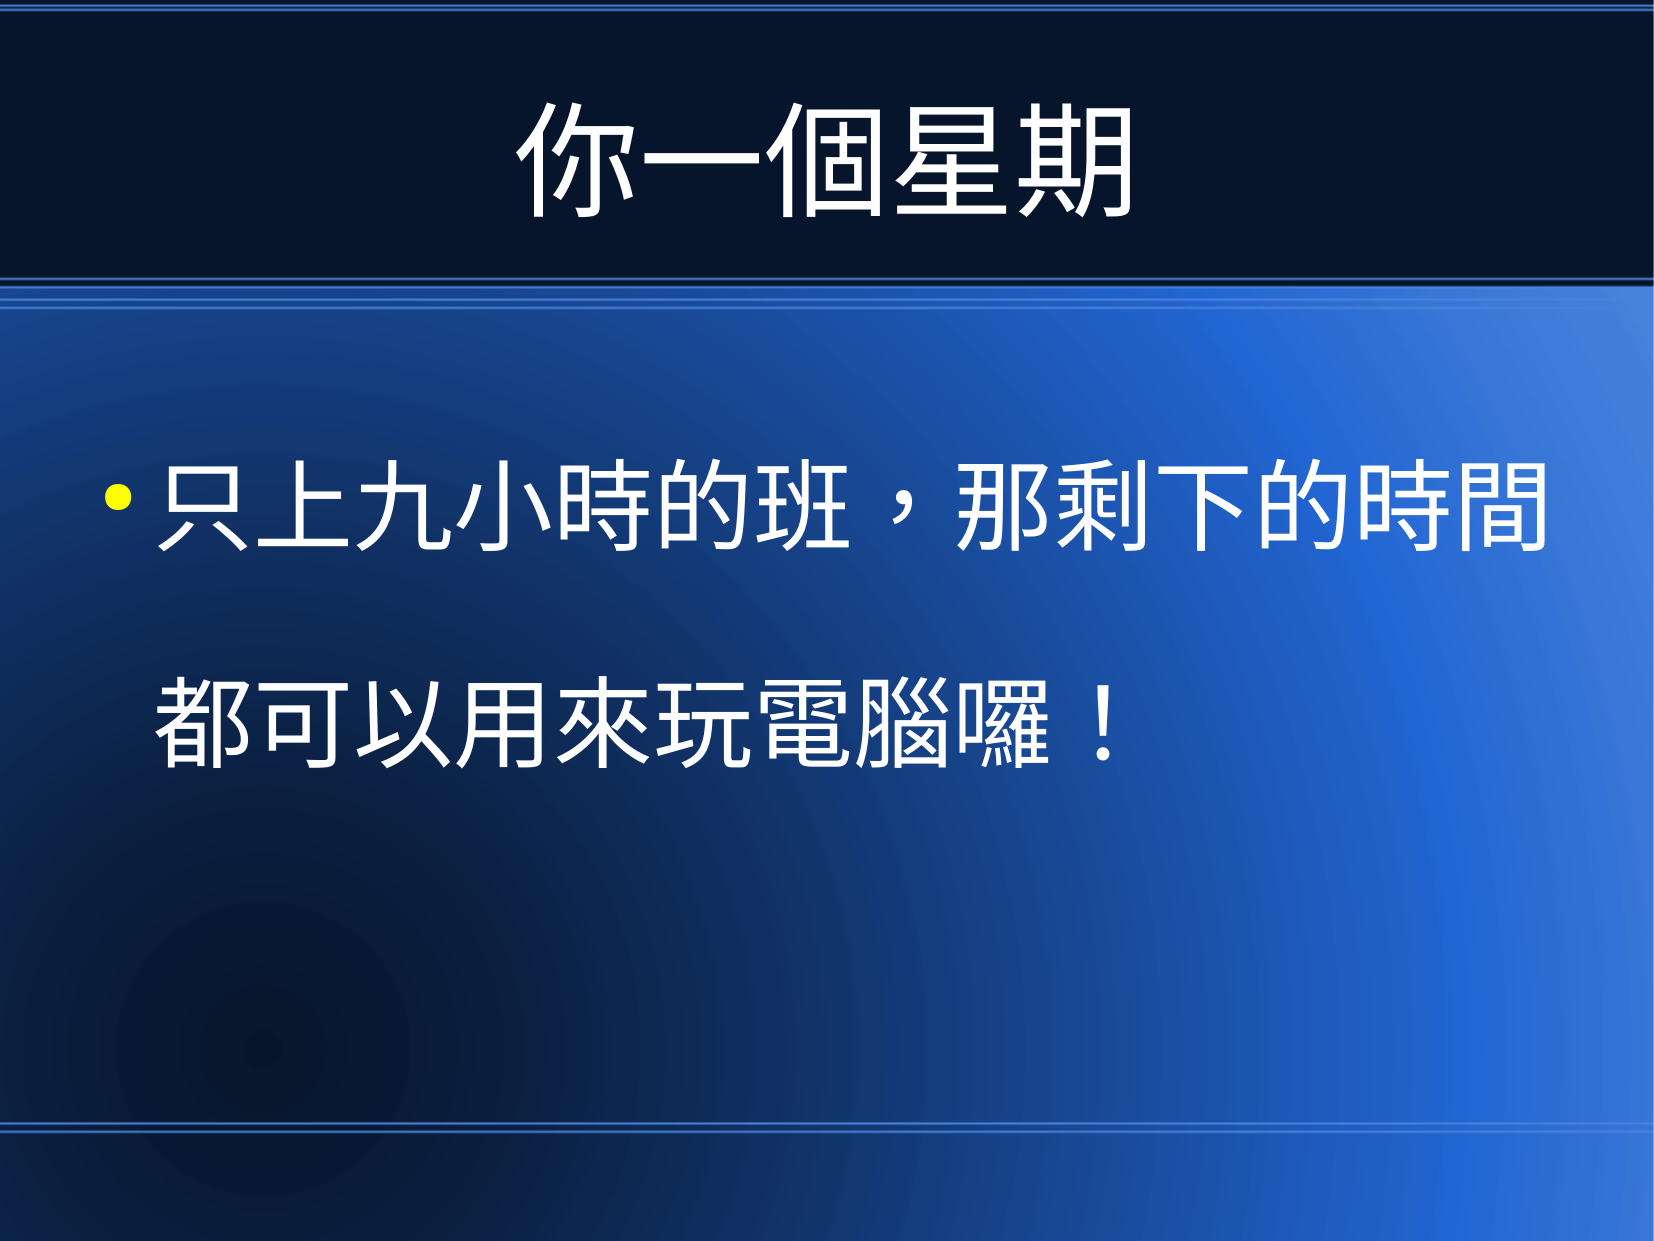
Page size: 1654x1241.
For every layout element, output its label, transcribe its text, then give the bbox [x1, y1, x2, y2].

title 你一個星期 [82, 49, 1571, 257]
list 只上九小時的班，那剩下的時間都可以用來玩電腦囉！ [82, 355, 1571, 1241]
picture [0, 0, 1654, 1241]
